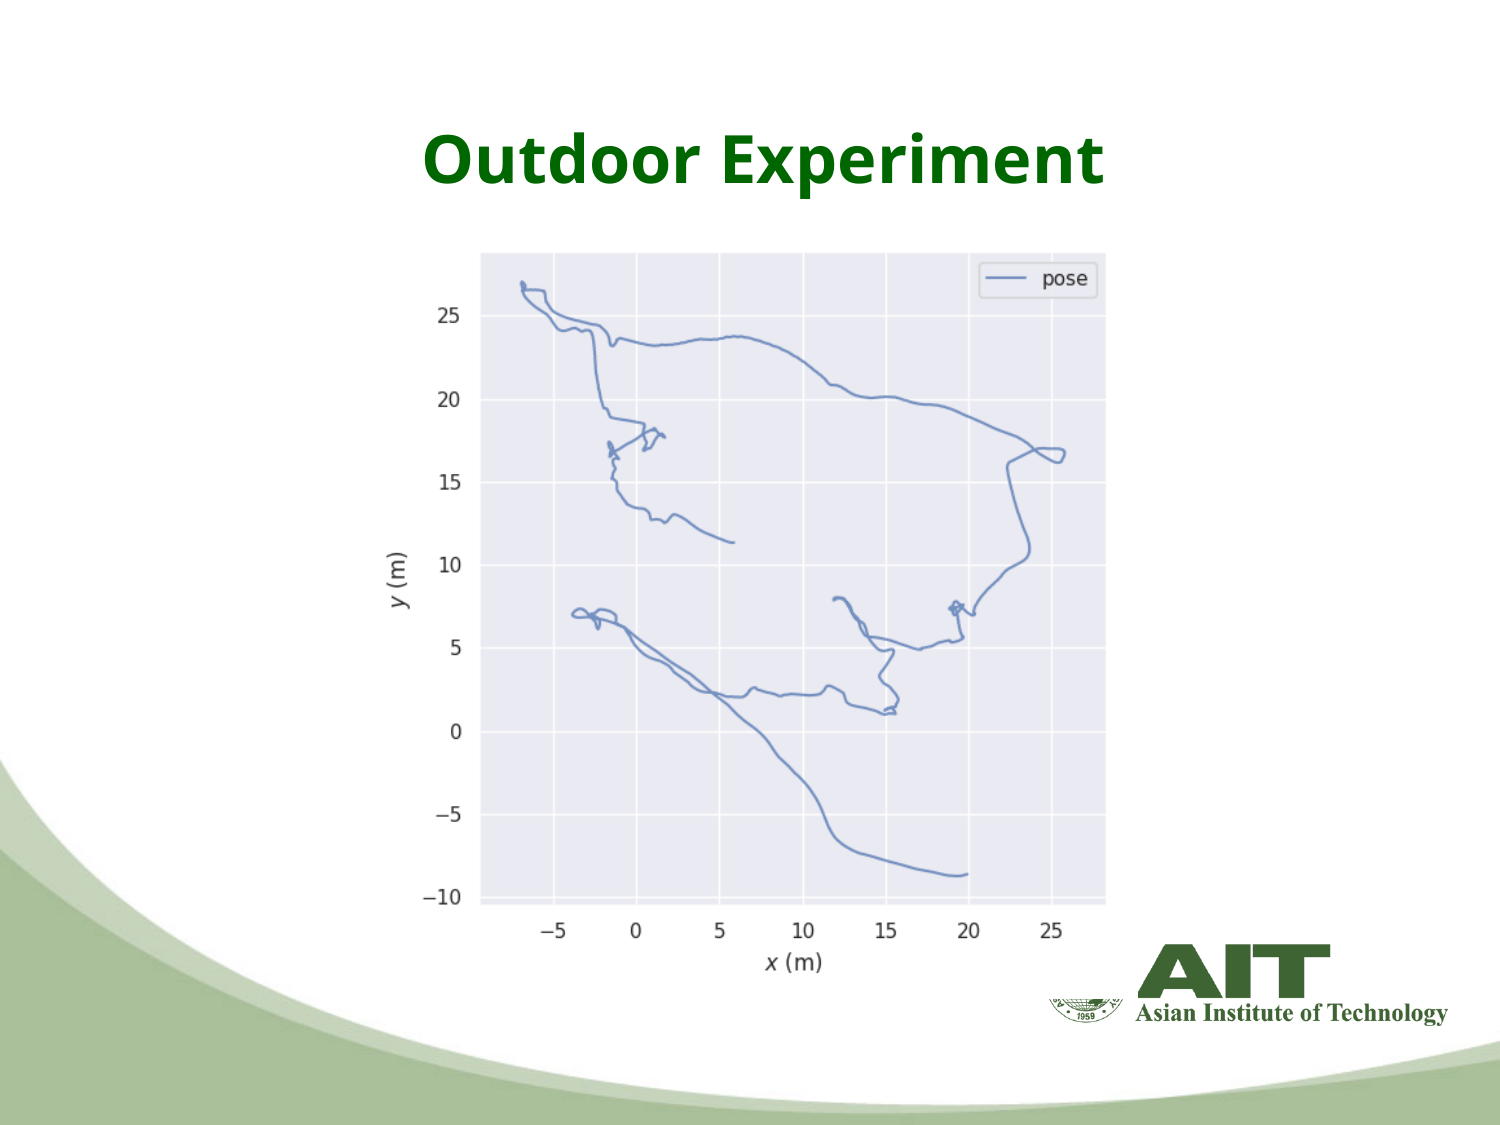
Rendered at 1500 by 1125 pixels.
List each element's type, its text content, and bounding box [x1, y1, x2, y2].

picture [0, 0, 1500, 1125]
title Outdoor Experiment [88, 63, 1439, 251]
